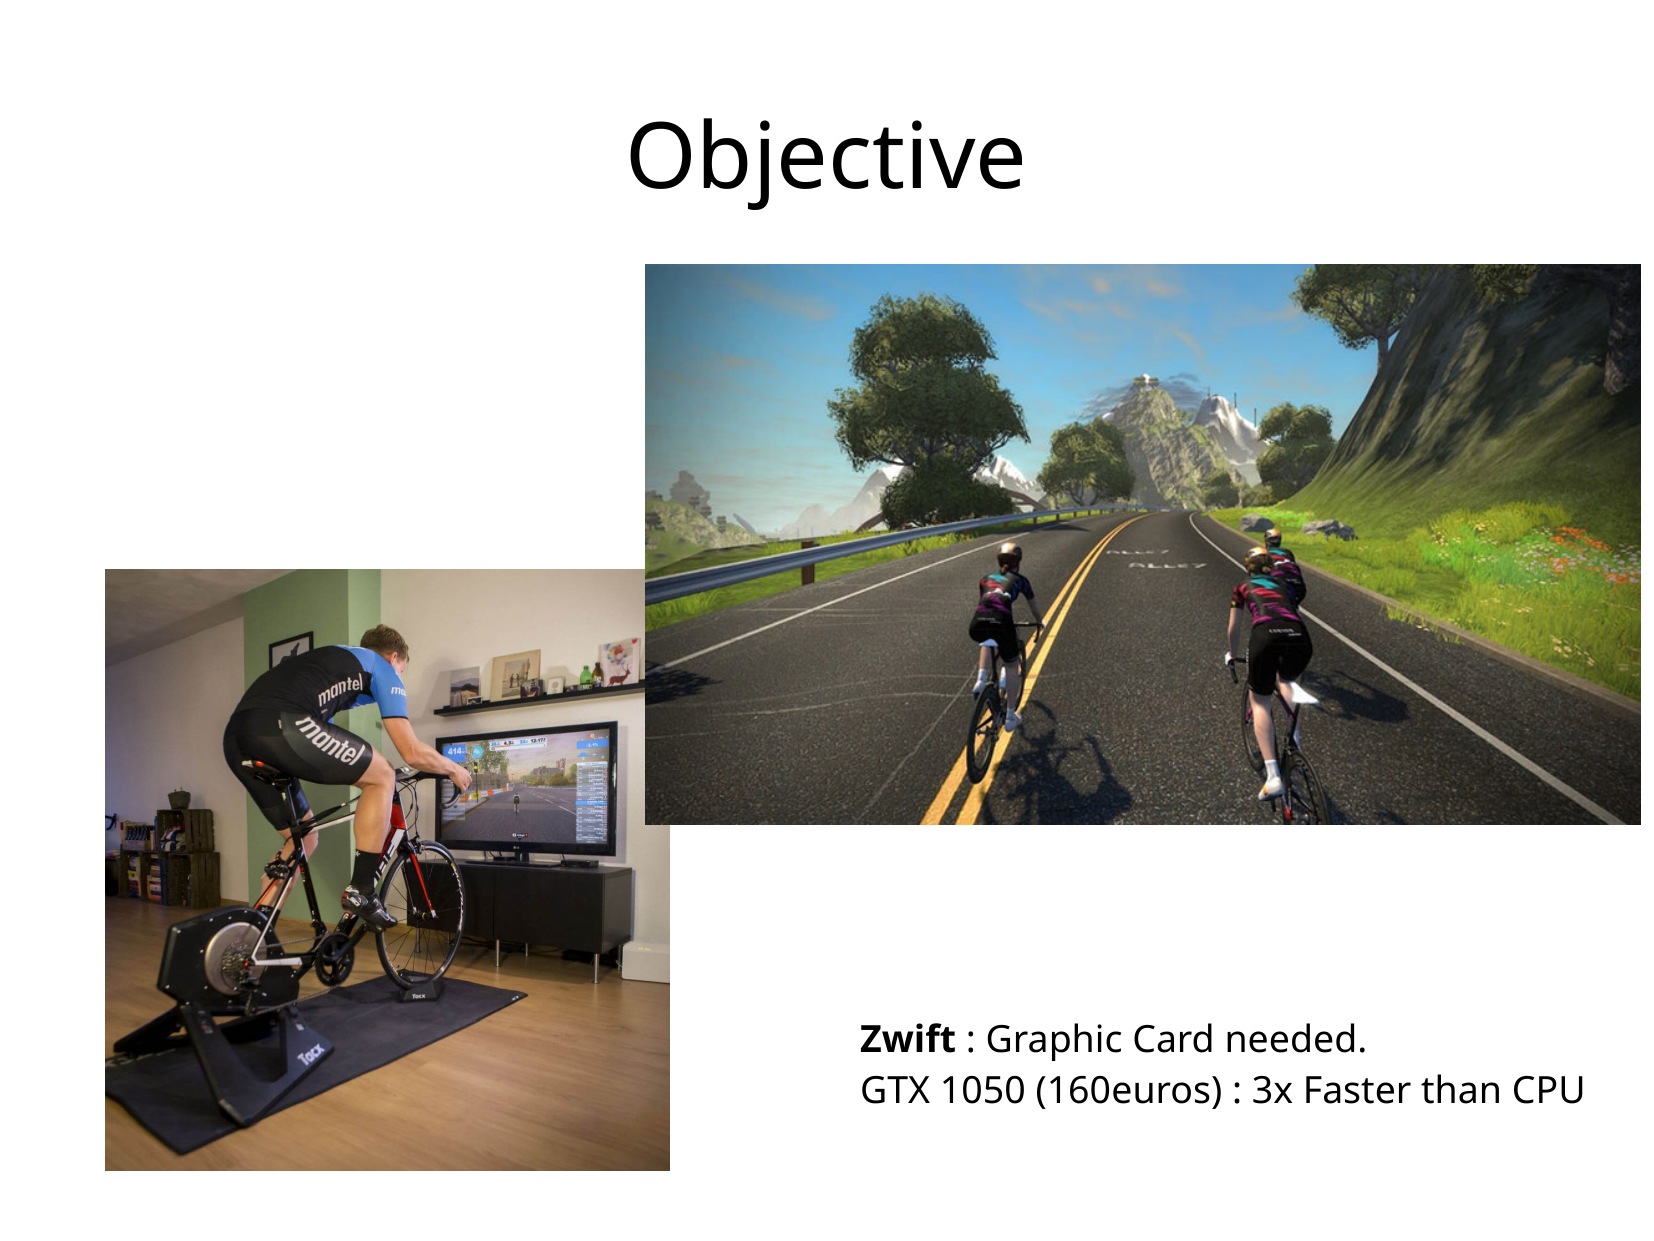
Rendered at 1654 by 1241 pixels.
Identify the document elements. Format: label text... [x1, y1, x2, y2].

picture [105, 264, 1641, 1171]
title Objective [82, 49, 1571, 257]
text_box Zwift : Graphic Card needed. GTX 1050 (160euros) : 3x Faster than CPU [810, 1005, 1606, 1187]
